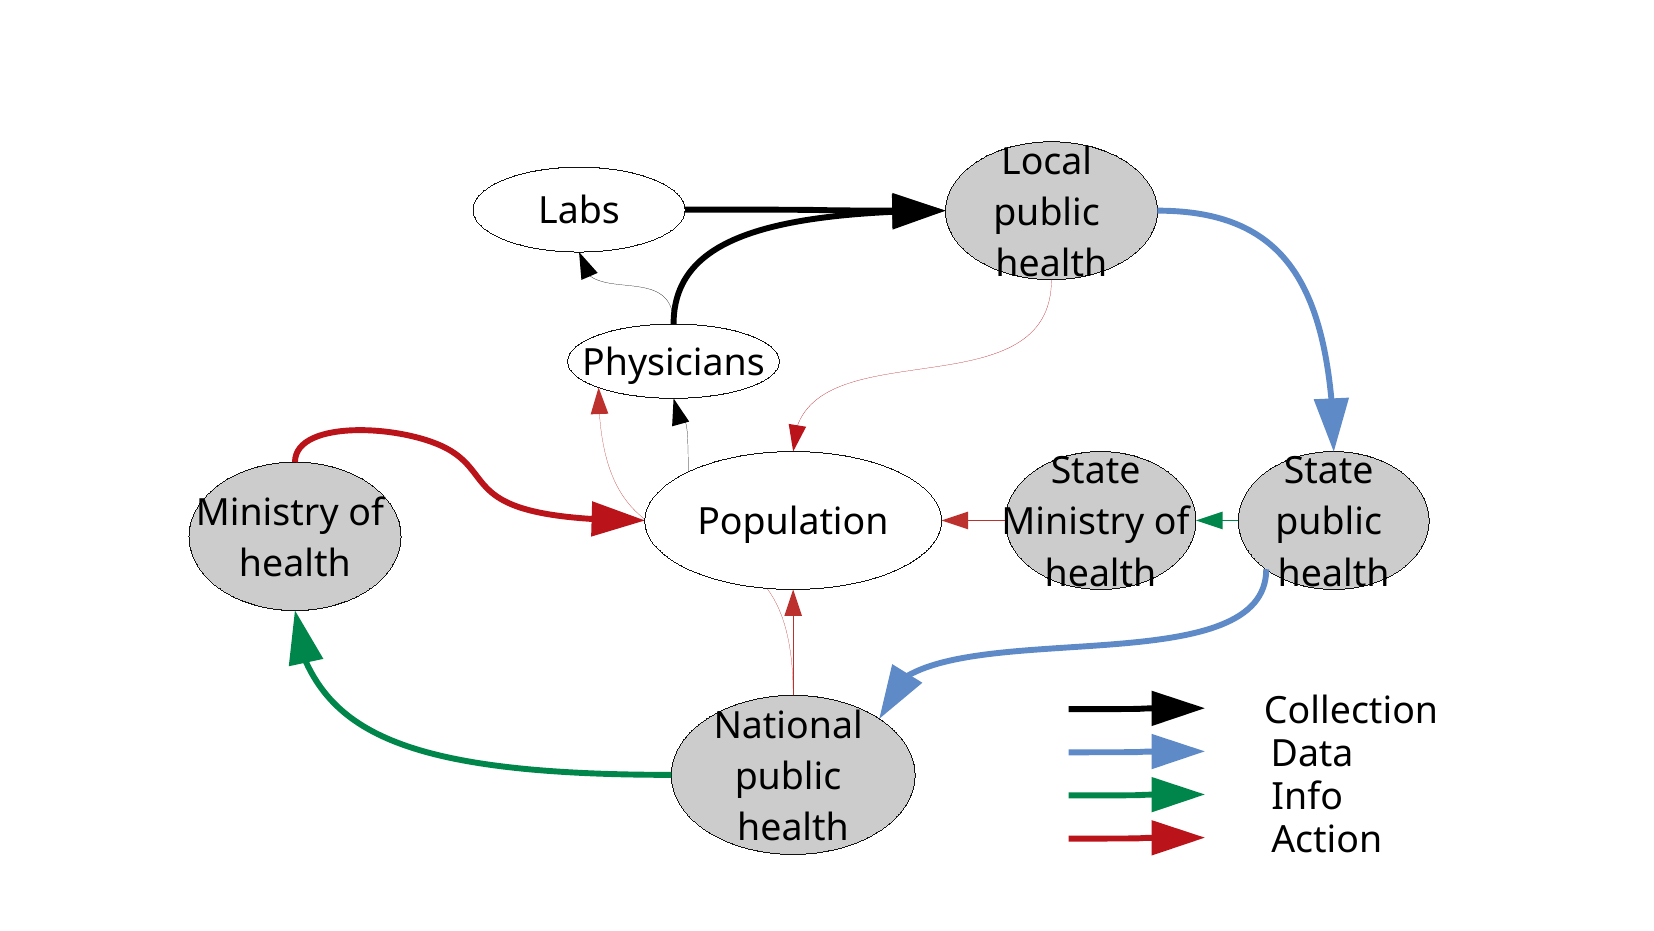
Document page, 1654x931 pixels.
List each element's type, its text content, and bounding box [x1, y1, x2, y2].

text_box Local public health [945, 141, 1158, 280]
text_box Labs [473, 167, 685, 253]
text_box National public health [671, 695, 916, 855]
text_box Physicians [567, 324, 780, 399]
text_box State public health [1238, 451, 1430, 590]
text_box State Ministry of health [1007, 451, 1196, 590]
text_box Population [644, 451, 942, 590]
text_box Ministry of health [188, 462, 402, 611]
